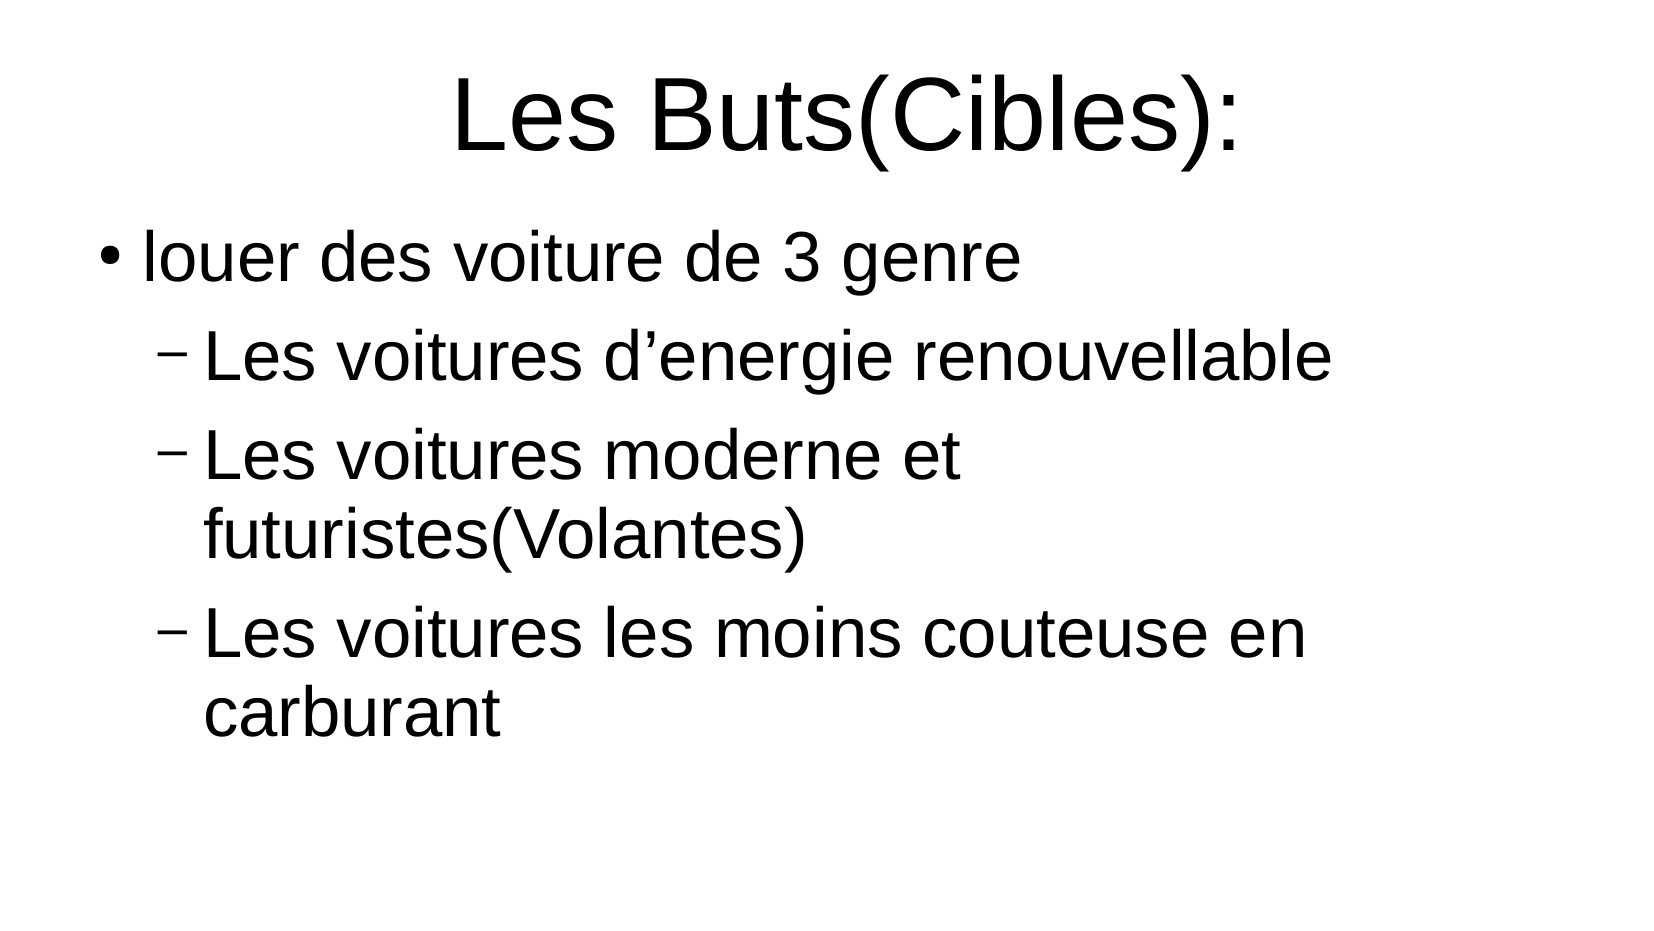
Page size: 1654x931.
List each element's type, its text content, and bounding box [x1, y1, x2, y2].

list louer des voiture de 3 genre Les voitures d’energie renouvellable Les voitures moderne et futuristes(Volantes) Les voitures les moins couteuse en carburant [82, 217, 1571, 758]
title Les Buts(Cibles): [82, 37, 1571, 193]
